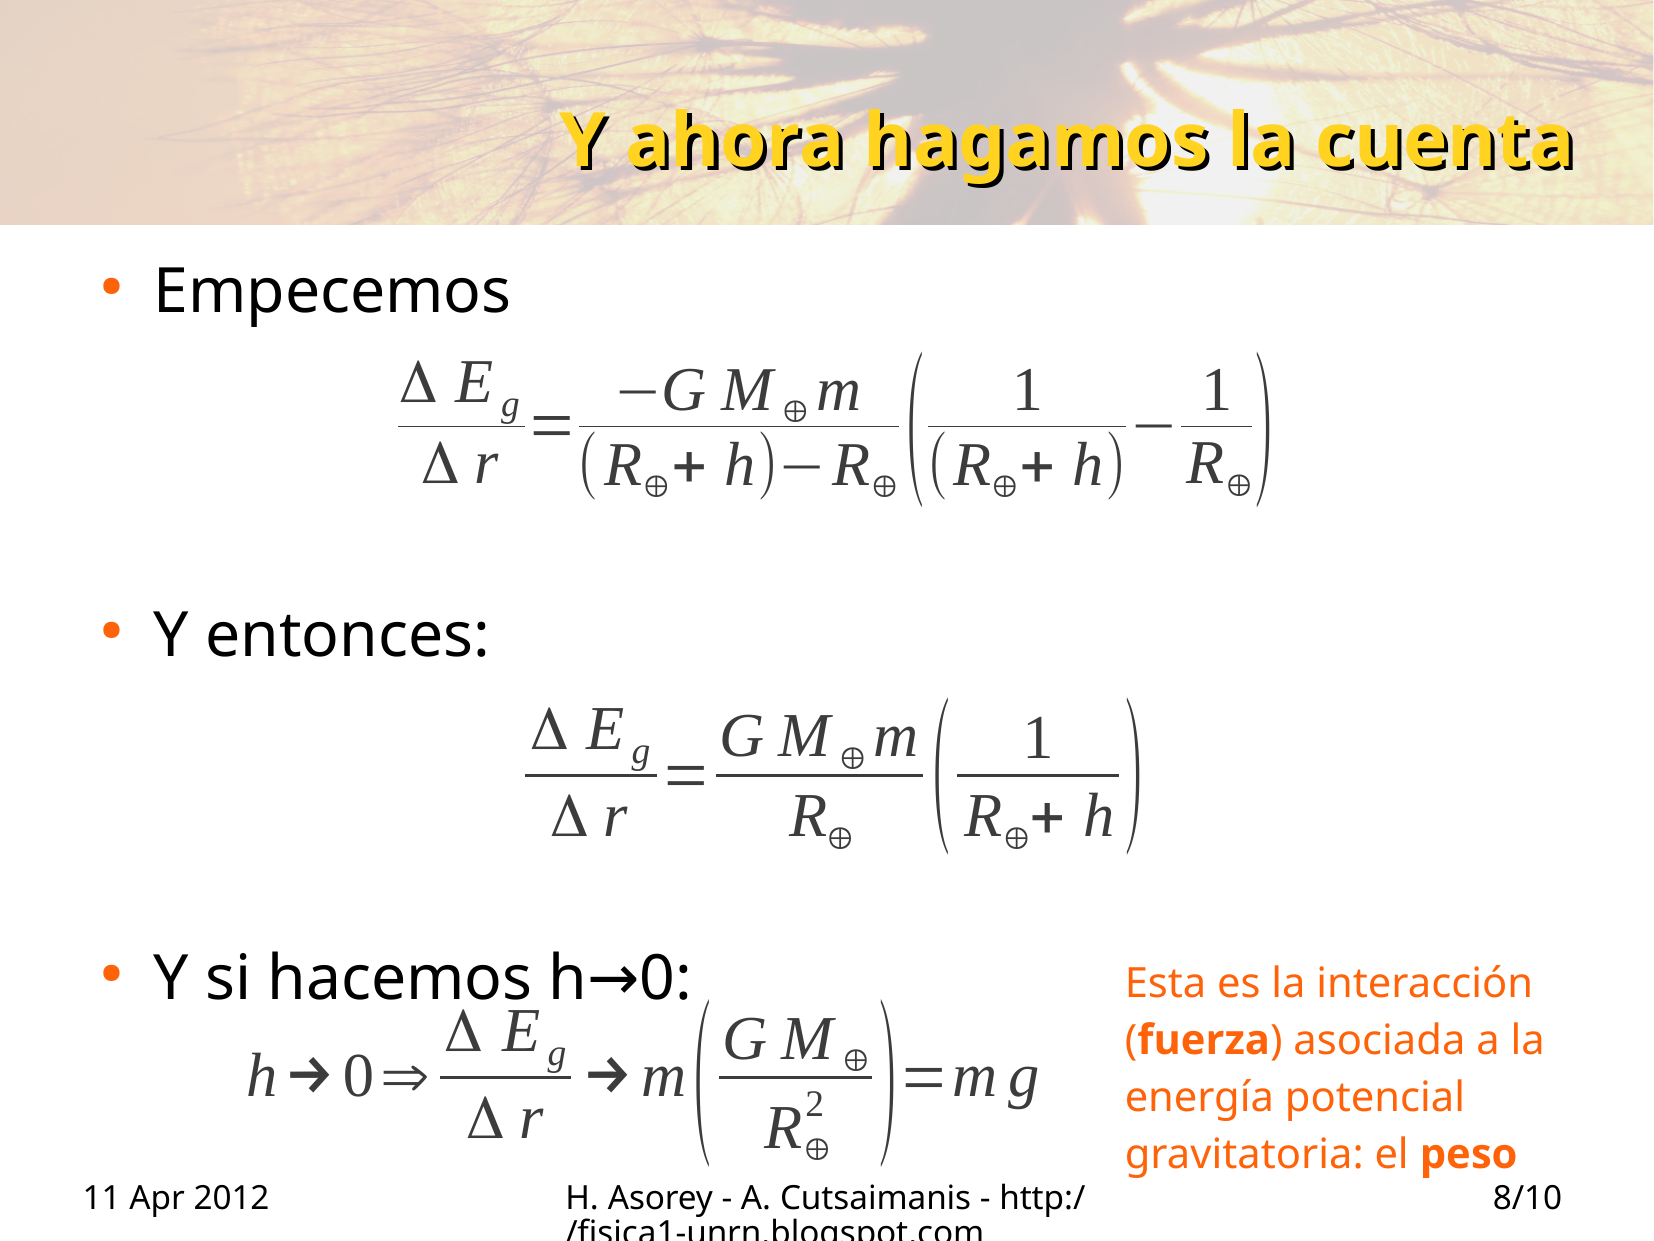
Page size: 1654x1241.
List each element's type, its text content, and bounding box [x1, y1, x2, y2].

text_box Esta es la interacción (fuerza) asociada a la energía potencial gravitatoria: el peso [1110, 945, 1606, 1186]
chart [390, 346, 1283, 511]
chart [515, 692, 1152, 859]
title Y ahora hagamos la cuenta [86, 49, 1576, 226]
list Empecemos Y entonces: Y si hacemos h→0: [82, 245, 1571, 1065]
chart [238, 995, 1051, 1171]
picture [0, 0, 1654, 225]
